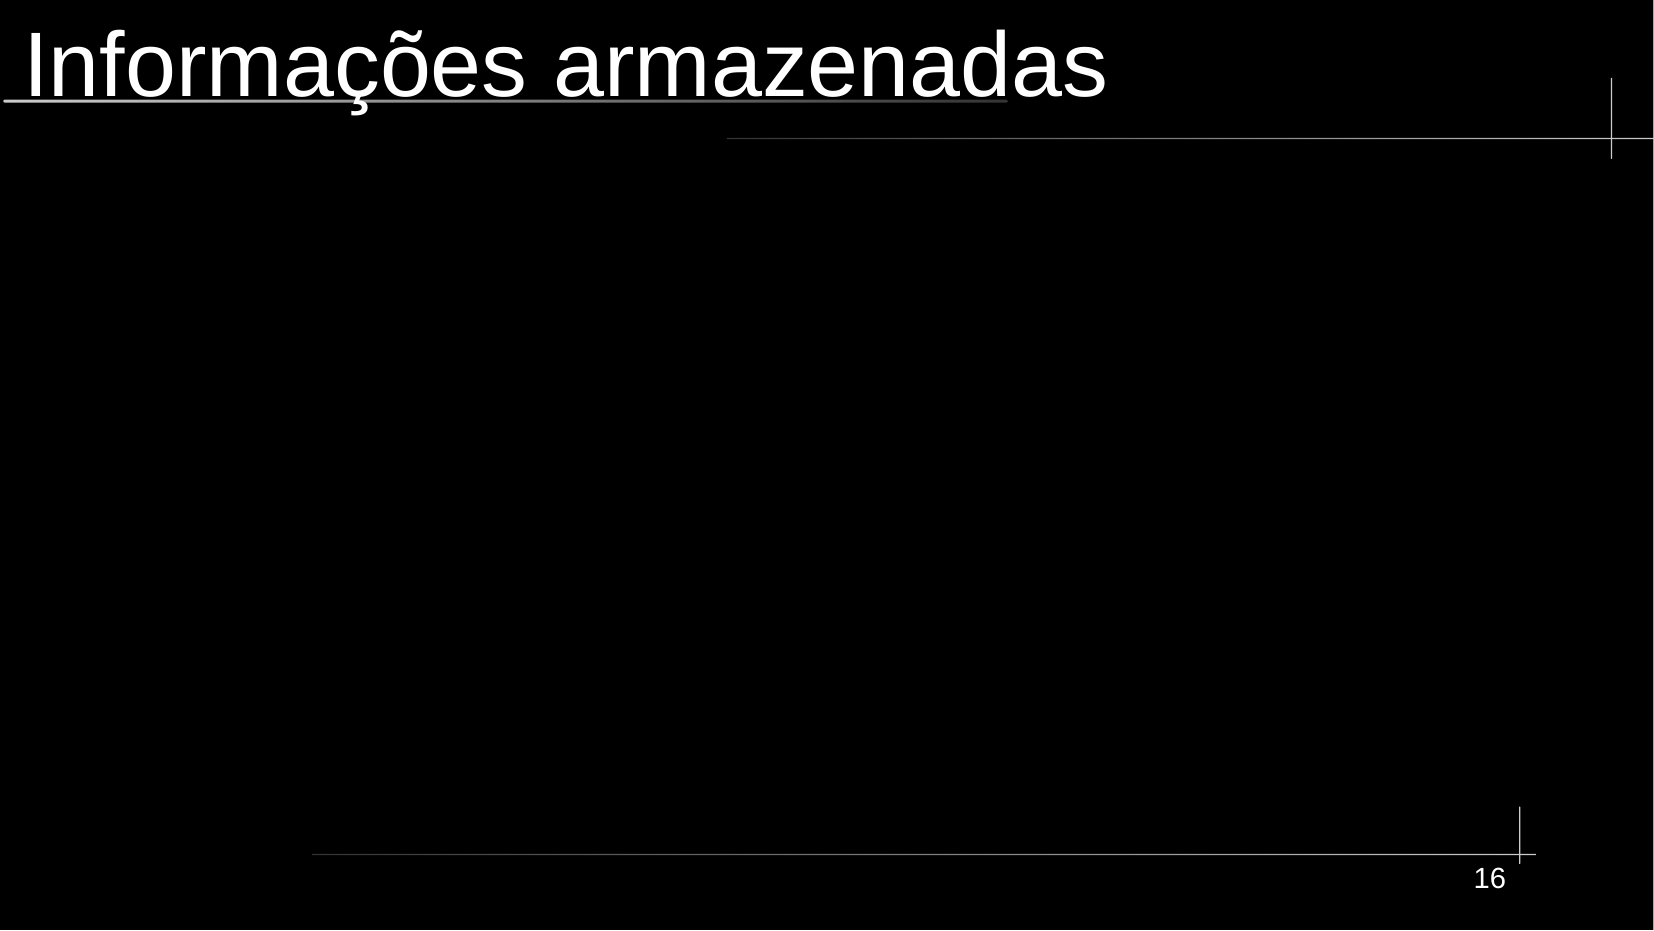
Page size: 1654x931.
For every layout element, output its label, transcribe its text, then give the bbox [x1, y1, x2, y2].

title Informações armazenadas [23, 11, 1589, 119]
